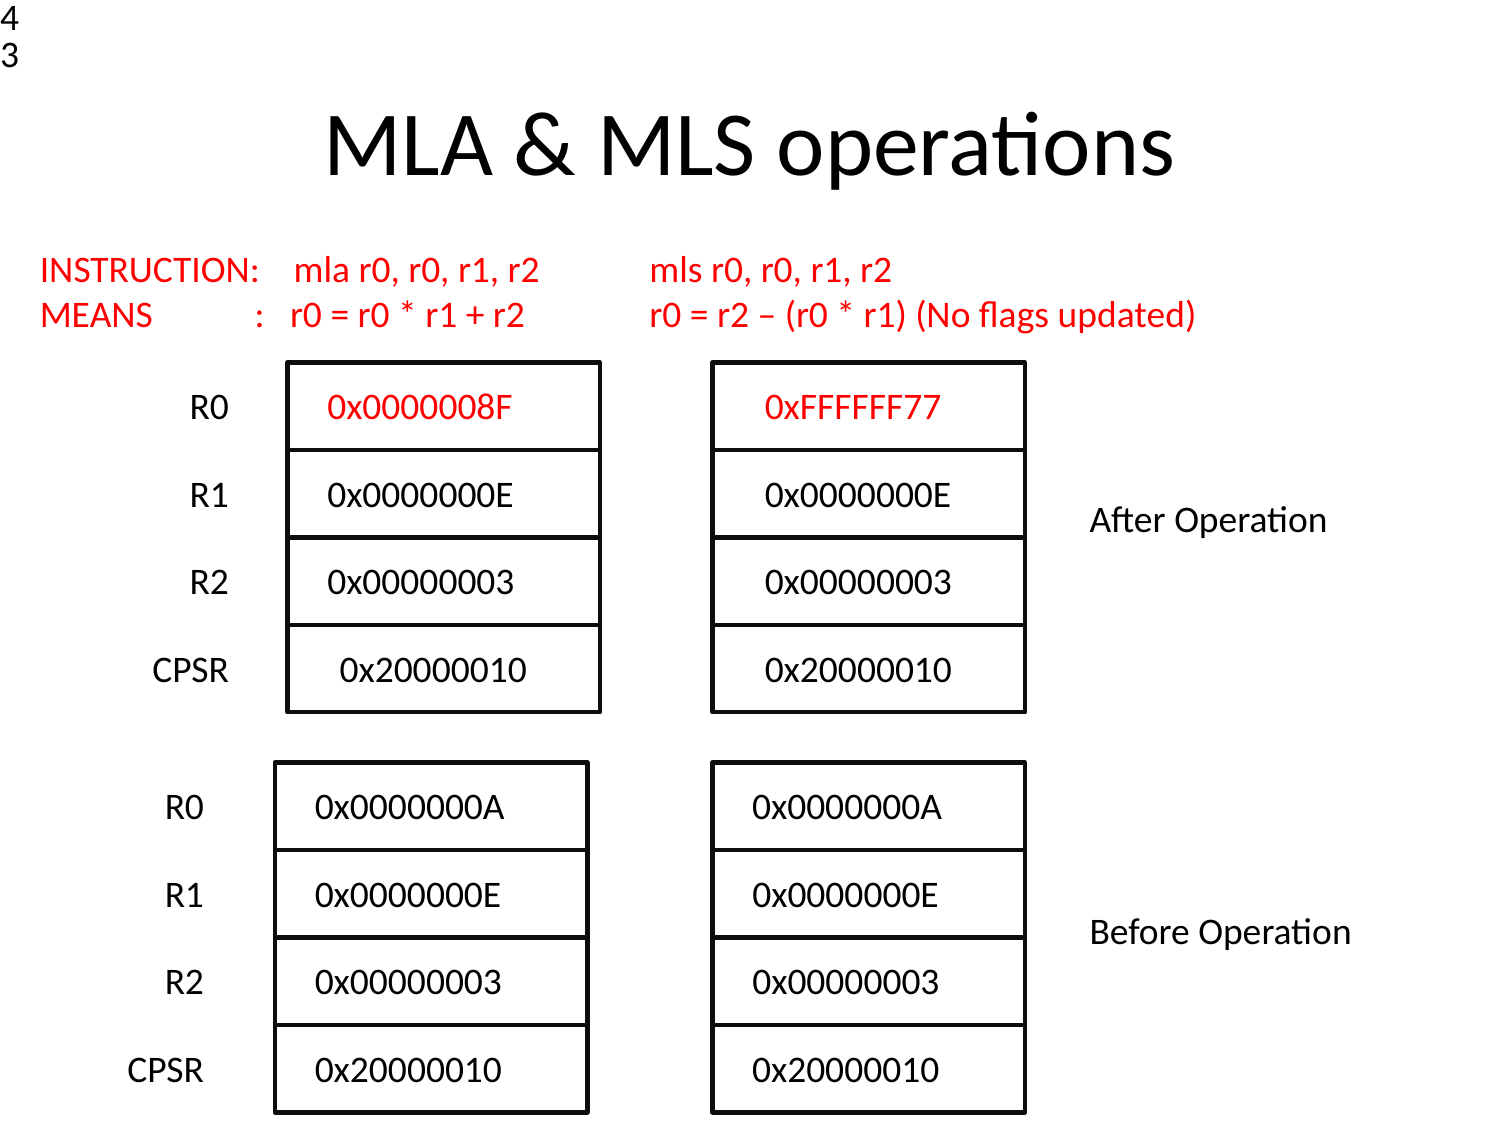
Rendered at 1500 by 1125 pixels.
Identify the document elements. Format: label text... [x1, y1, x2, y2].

text_box 0x0000008F [312, 374, 563, 435]
text_box Before Operation [1074, 899, 1463, 960]
text_box 0x00000003 [737, 949, 988, 1010]
text_box 0x00000003 [750, 549, 1000, 610]
title MLA & MLS operations [75, 45, 1425, 233]
text_box 0x0000000A [737, 774, 963, 835]
text_box R0 [174, 374, 250, 435]
text_box 0x20000010 [299, 1037, 525, 1098]
text_box 0x20000010 [324, 637, 550, 698]
text_box 0x0000000E [737, 862, 988, 923]
text_box 0x00000003 [300, 949, 550, 1010]
text_box R2 [149, 949, 225, 1010]
text_box CPSR [112, 1037, 225, 1098]
text_box 0x0000000E [750, 462, 1000, 523]
text_box R0 [149, 774, 225, 835]
text_box 0x00000003 [312, 549, 563, 610]
text_box 0x0000000E [312, 462, 563, 523]
text_box R1 [174, 462, 250, 523]
text_box 0x20000010 [737, 1037, 963, 1098]
text_box R2 [174, 549, 250, 610]
text_box 0x0000000E [300, 862, 550, 923]
text_box CPSR [137, 637, 250, 698]
text_box After Operation [1074, 487, 1463, 548]
text_box R1 [149, 862, 225, 923]
text_box 0xFFFFFF77 [750, 374, 1000, 435]
text_box 0x0000000A [299, 774, 525, 835]
text_box INSTRUCTION: mla r0, r0, r1, r2 mls r0, r0, r1, r2 MEANS : r0 = r0 * r1 + r2 r0 = r2 – (r0 * r1) (No flags updated) [24, 237, 1425, 343]
text_box 0x20000010 [749, 637, 975, 698]
